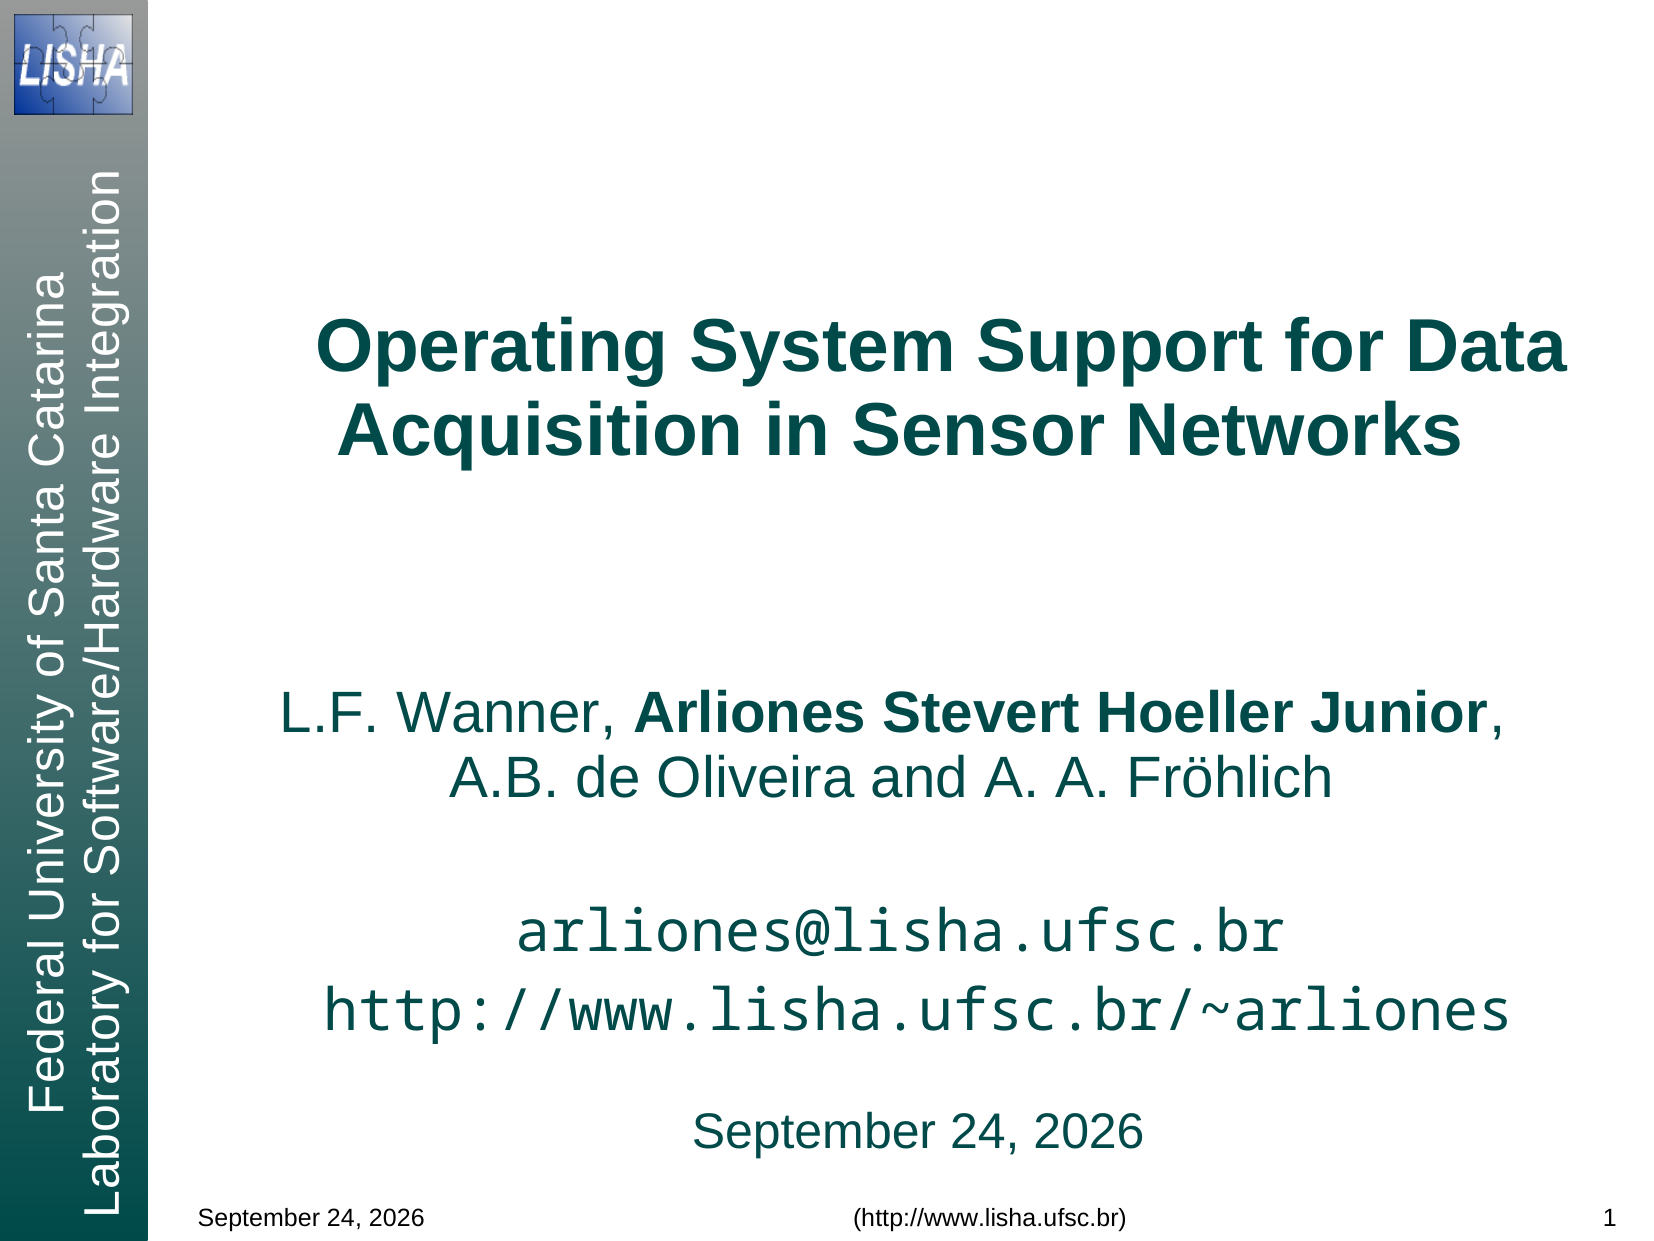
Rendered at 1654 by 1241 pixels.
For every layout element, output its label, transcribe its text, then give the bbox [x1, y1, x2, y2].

title Operating System Support for Data Acquisition in Sensor Networks [206, 225, 1595, 550]
subtitle L.F. Wanner, Arliones Stevert Hoeller Junior, A.B. de Oliveira and A. A. Fröhlich arliones@lisha.ufsc.br http://www.lisha.ufsc.br/~arliones September 12, 2006 [206, 657, 1595, 1182]
picture [14, 14, 133, 115]
